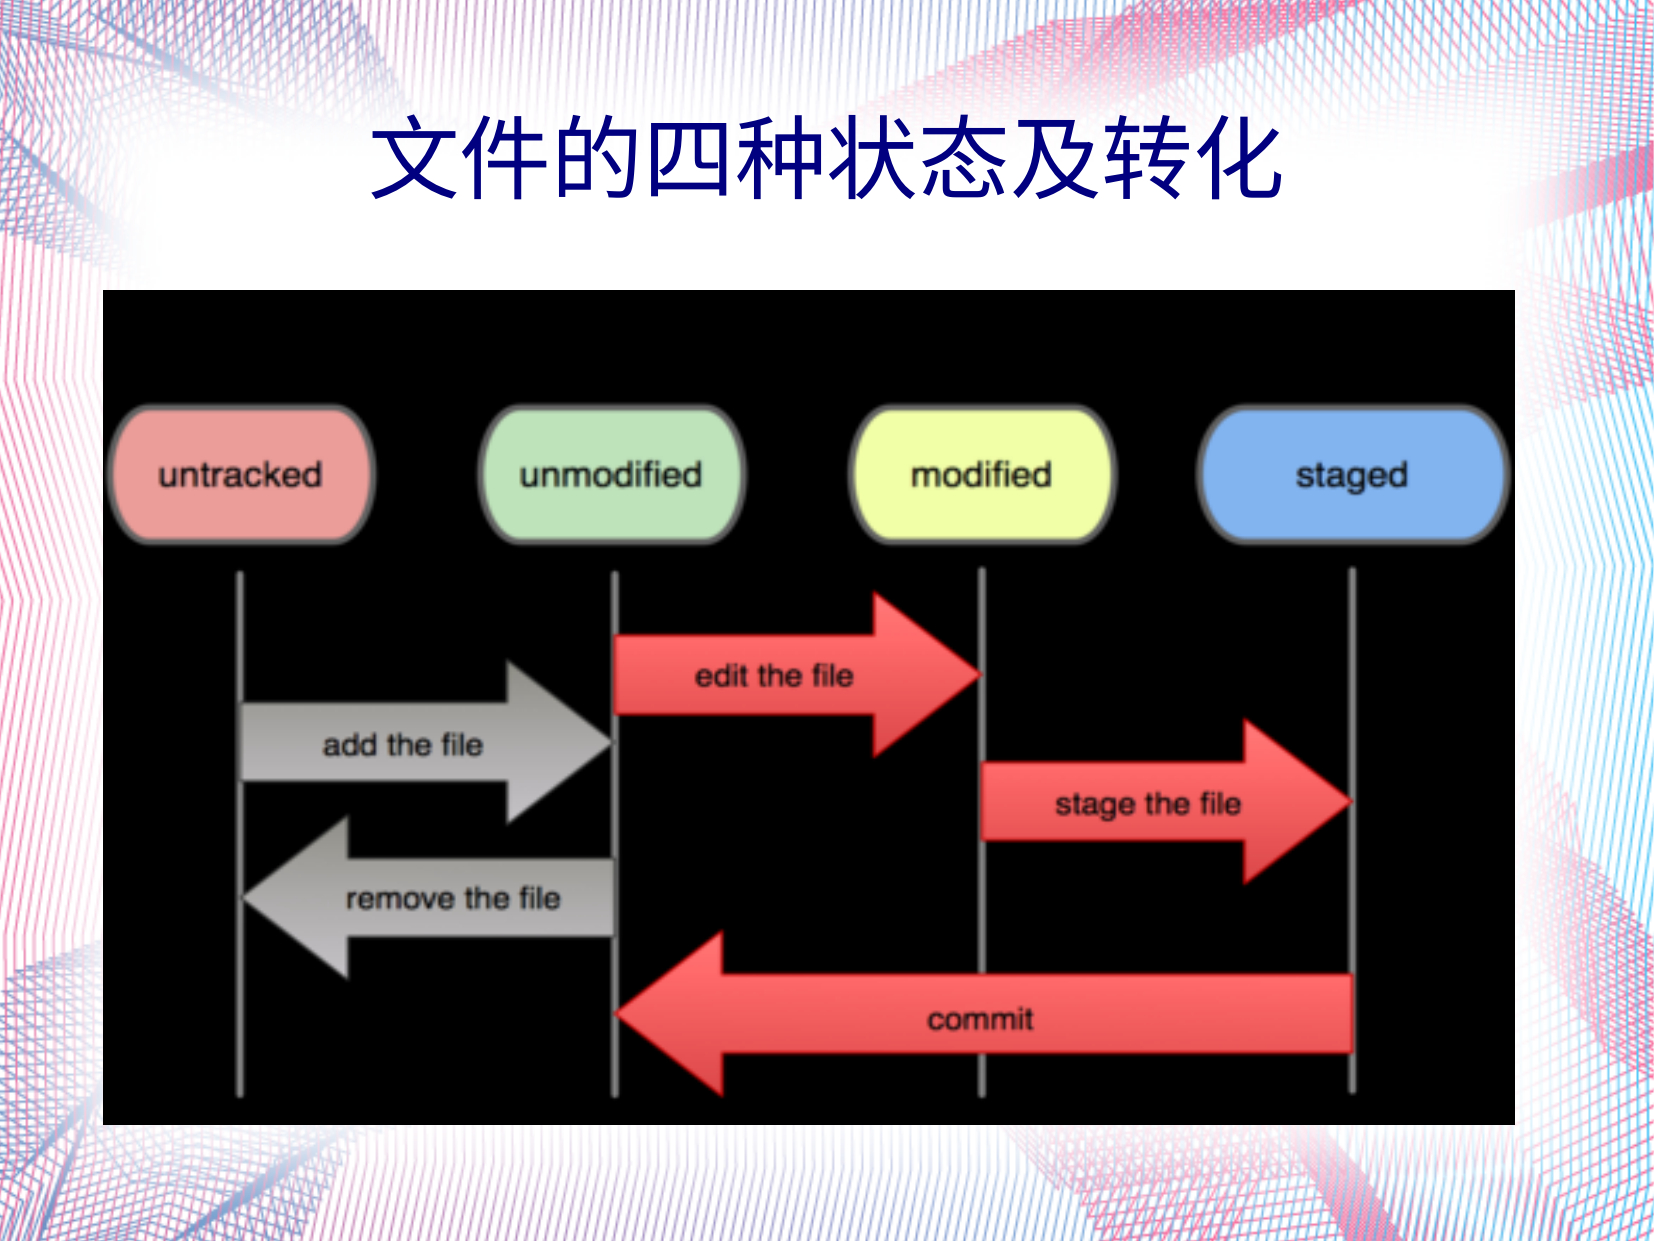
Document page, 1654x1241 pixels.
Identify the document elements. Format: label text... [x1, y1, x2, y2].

picture [0, 0, 1654, 1241]
title 文件的四种状态及转化 [82, 49, 1571, 257]
